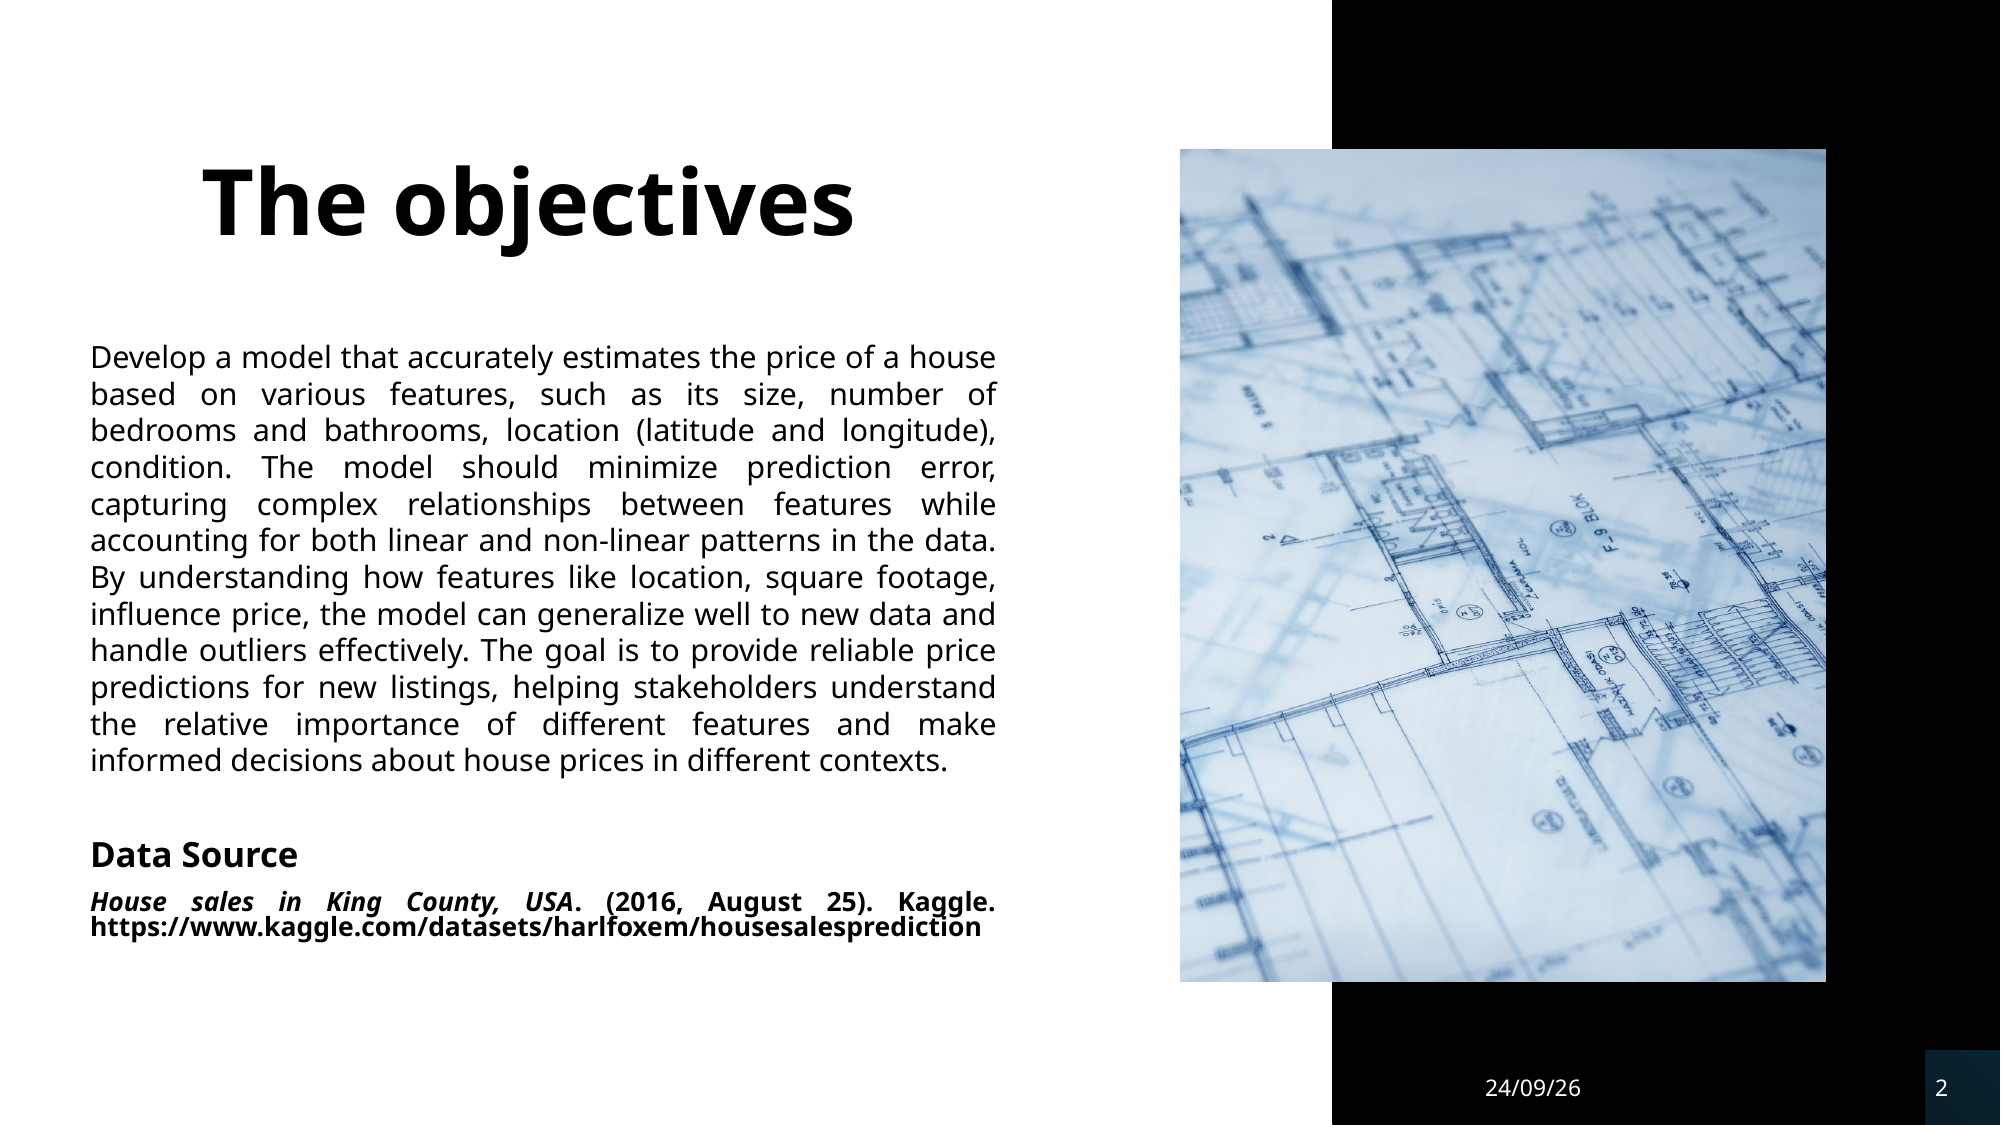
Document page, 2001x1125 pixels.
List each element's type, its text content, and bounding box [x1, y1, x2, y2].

text_box 11 [1920, 1059, 1994, 1120]
picture [1179, 149, 1826, 982]
text_box [0, 0, 2000, 1125]
list Develop a model that accurately estimates the price of a house based on various features, such as its size, number of bedrooms and bathrooms, location (latitude and longitude), condition. The model should minimize prediction error, capturing complex relationships between features while accounting for both linear and non-linear patterns in the data. By understanding how features like location, square footage, influence price, the model can generalize well to new data and handle outliers effectively. The goal is to provide reliable price predictions for new listings, helping stakeholders understand the relative importance of different features and make informed decisions about house prices in different contexts. Data Source House sales in King County, USA. (2016, August 25). Kaggle. https://www.kaggle.com/datasets/harlfoxem/housesalesprediction [75, 330, 1014, 982]
text_box 09/12/2024 [1470, 1059, 1920, 1120]
title The objectives [186, 82, 1060, 263]
